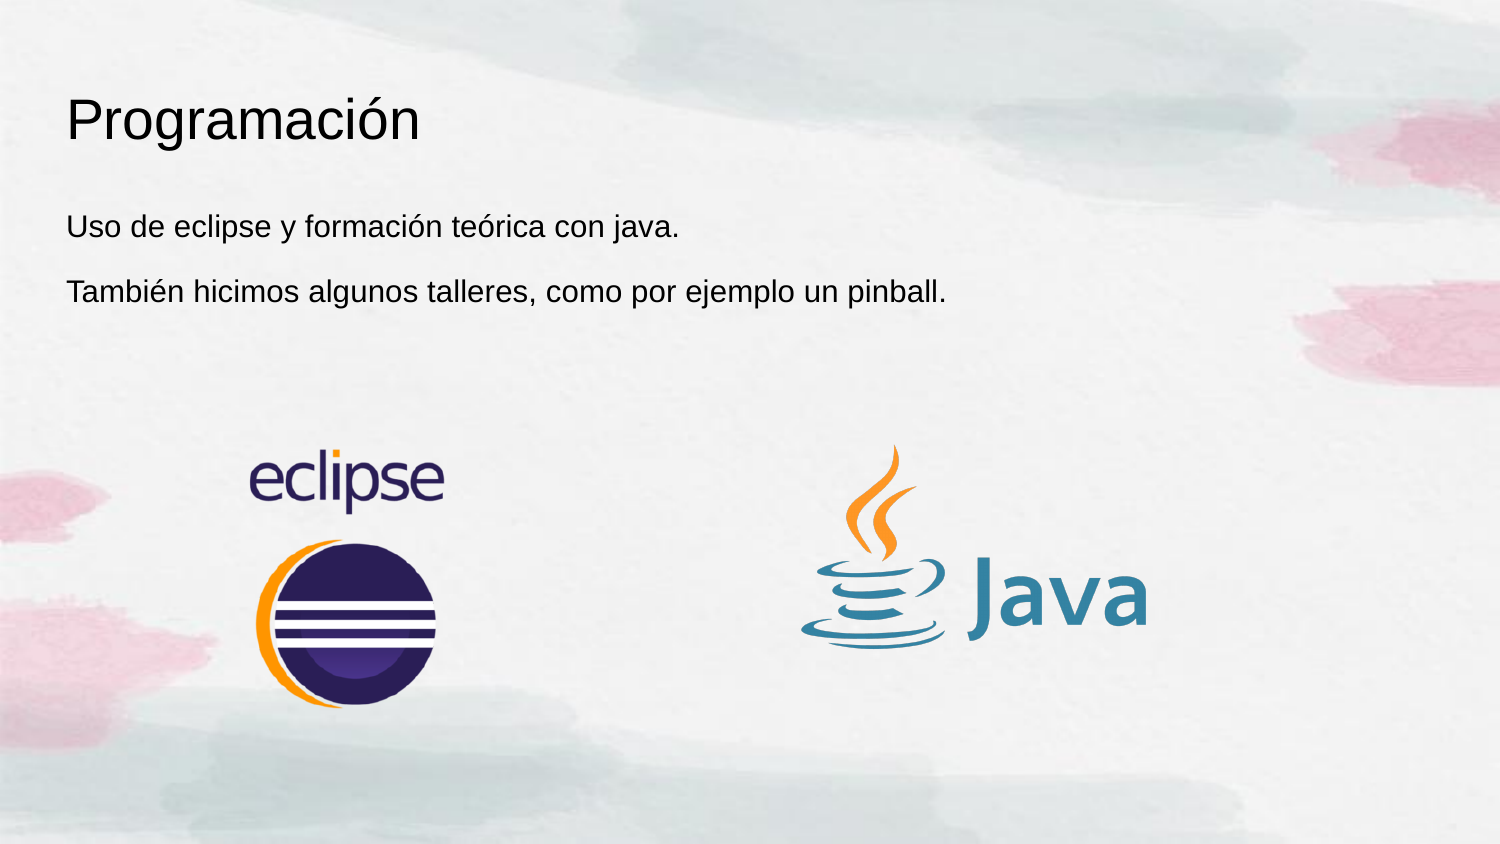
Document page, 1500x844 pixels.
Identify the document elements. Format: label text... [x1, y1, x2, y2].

picture [0, 0, 1500, 844]
list Uso de eclipse y formación teórica con java. También hicimos algunos talleres, como por ejemplo un pinball. [51, 189, 1449, 750]
title Programación [51, 72, 1449, 167]
